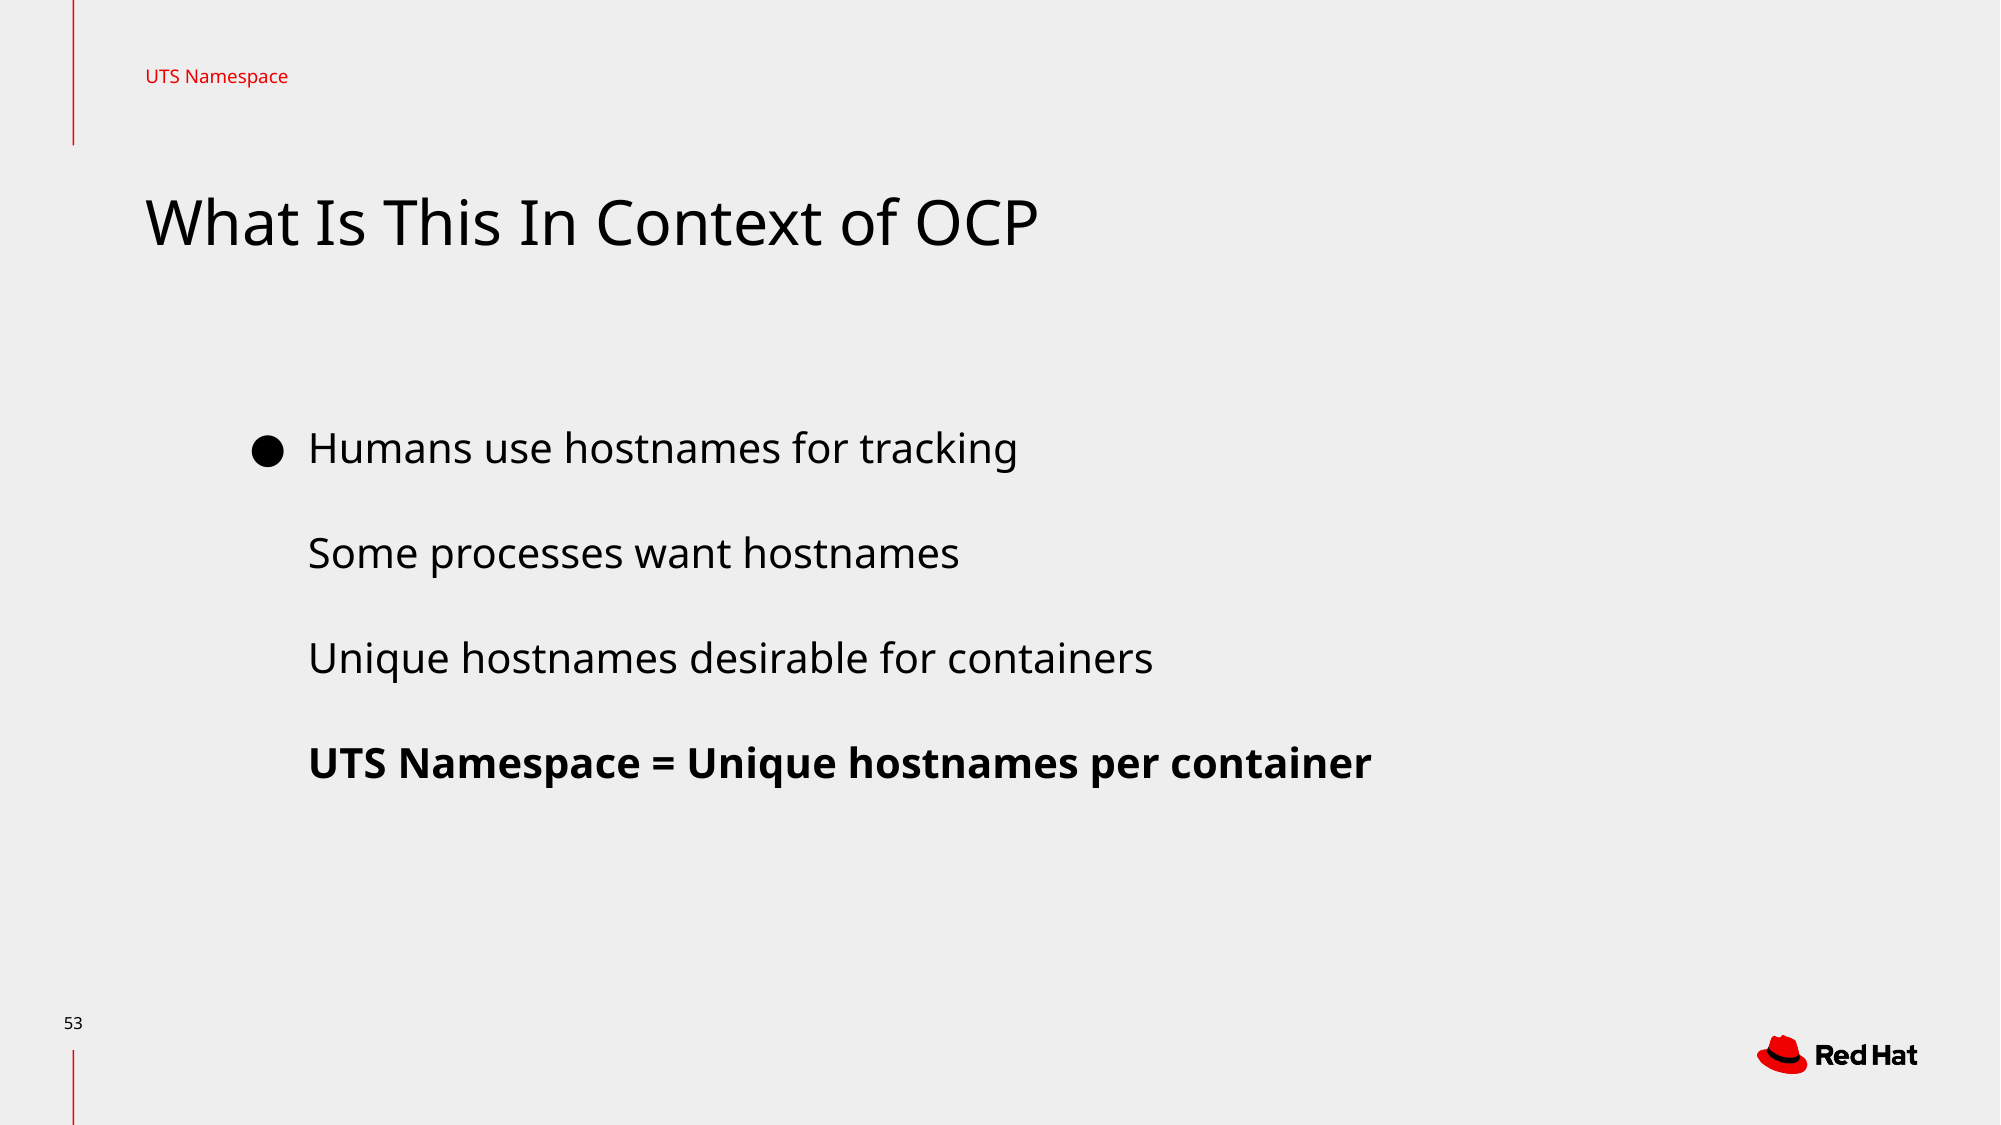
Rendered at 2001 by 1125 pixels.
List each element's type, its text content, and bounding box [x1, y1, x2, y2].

slide_number <number> [13, 1012, 134, 1036]
subtitle UTS Namespace [73, 9, 919, 143]
title Humans use hostnames for tracking Some processes want hostnames Unique hostnames desirable for containers UTS Namespace = Unique hostnames per container [232, 366, 1802, 884]
picture [1757, 1035, 1918, 1074]
title What Is This In Context of OCP [73, 156, 1713, 269]
